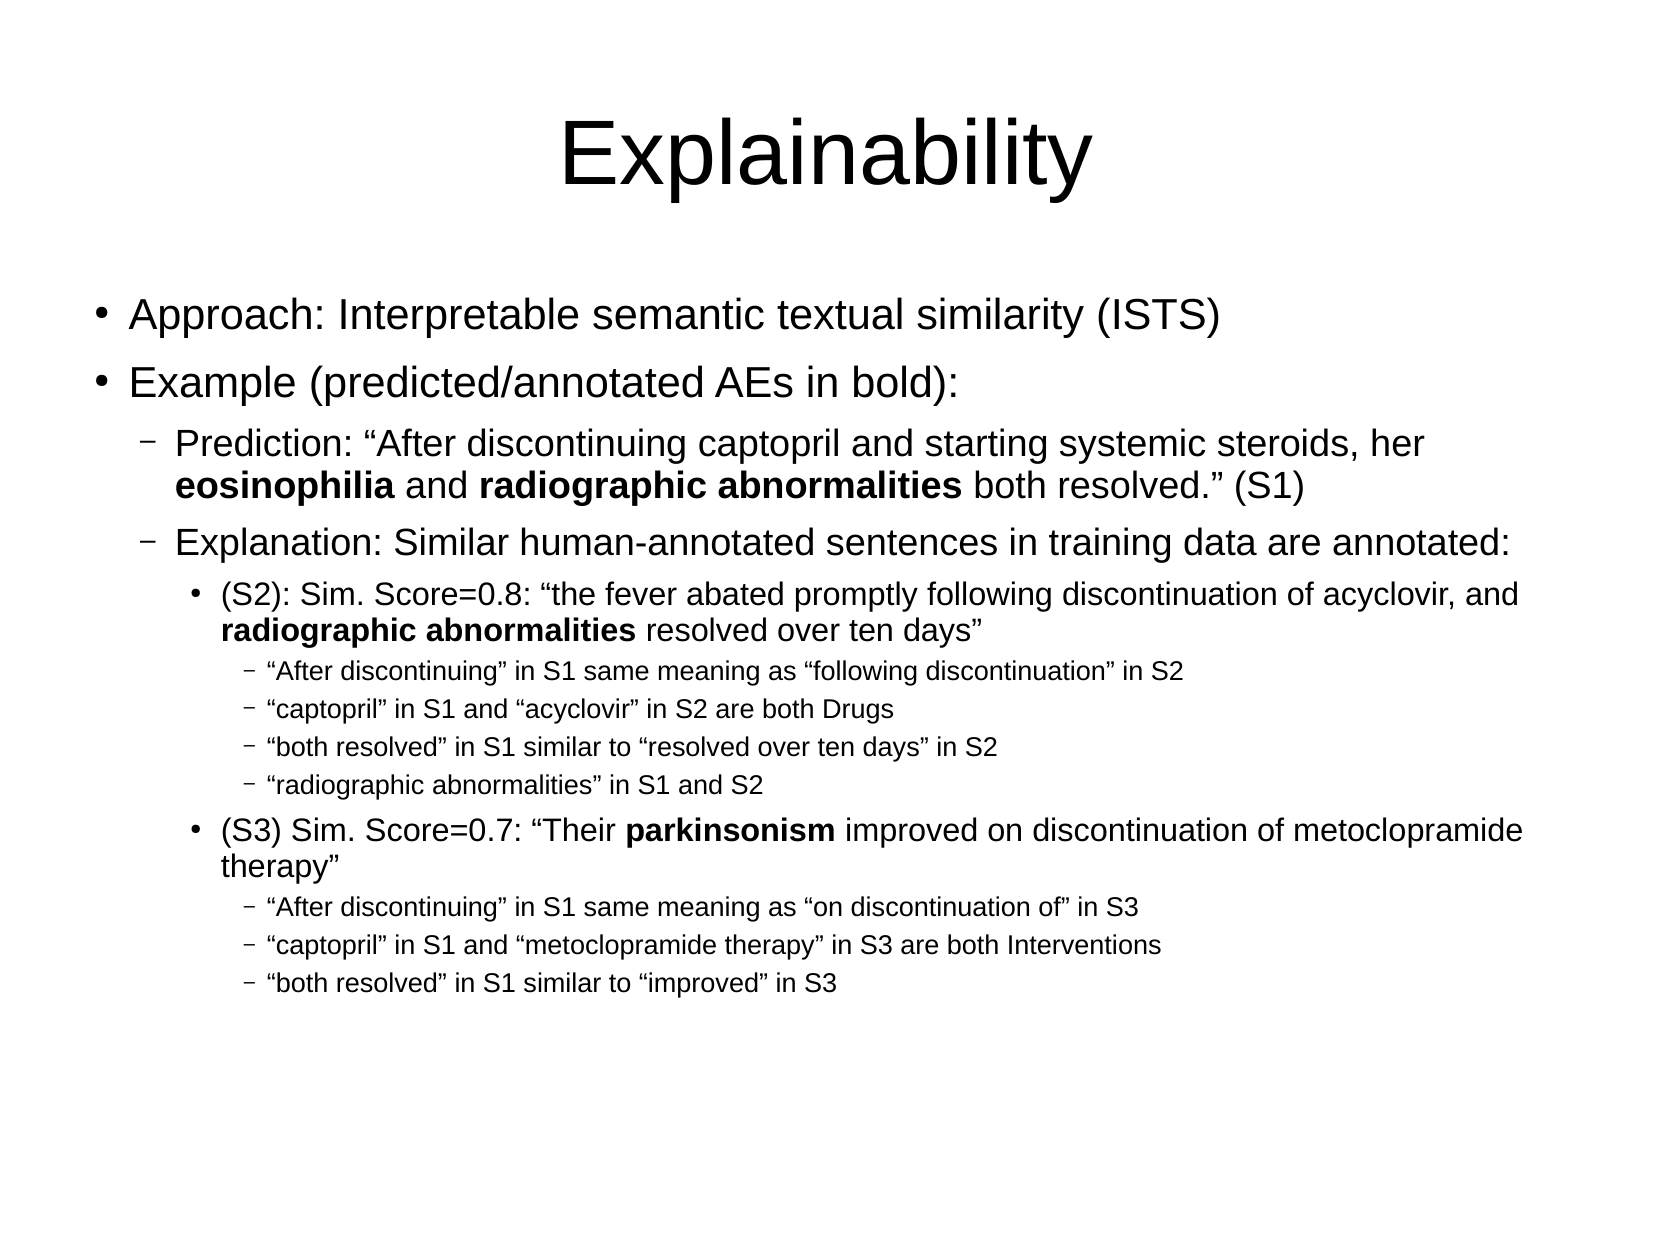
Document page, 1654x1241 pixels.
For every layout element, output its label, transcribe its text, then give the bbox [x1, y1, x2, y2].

list Approach: Interpretable semantic textual similarity (ISTS) Example (predicted/annotated AEs in bold): Prediction: “After discontinuing captopril and starting systemic steroids, her eosinophilia and radiographic abnormalities both resolved.” (S1) Explanation: Similar human-annotated sentences in training data are annotated: (S2): Sim. Score=0.8: “the fever abated promptly following discontinuation of acyclovir, and radiographic abnormalities resolved over ten days” “After discontinuing” in S1 same meaning as “following discontinuation” in S2 “captopril” in S1 and “acyclovir” in S2 are both Drugs “both resolved” in S1 similar to “resolved over ten days” in S2 “radiographic abnormalities” in S1 and S2 (S3) Sim. Score=0.7: “Their parkinsonism improved on discontinuation of metoclopramide therapy” “After discontinuing” in S1 same meaning as “on discontinuation of” in S3 “captopril” in S1 and “metoclopramide therapy” in S3 are both Interventions “both resolved” in S1 similar to “improved” in S3 [82, 290, 1571, 1010]
title Explainability [82, 49, 1571, 257]
